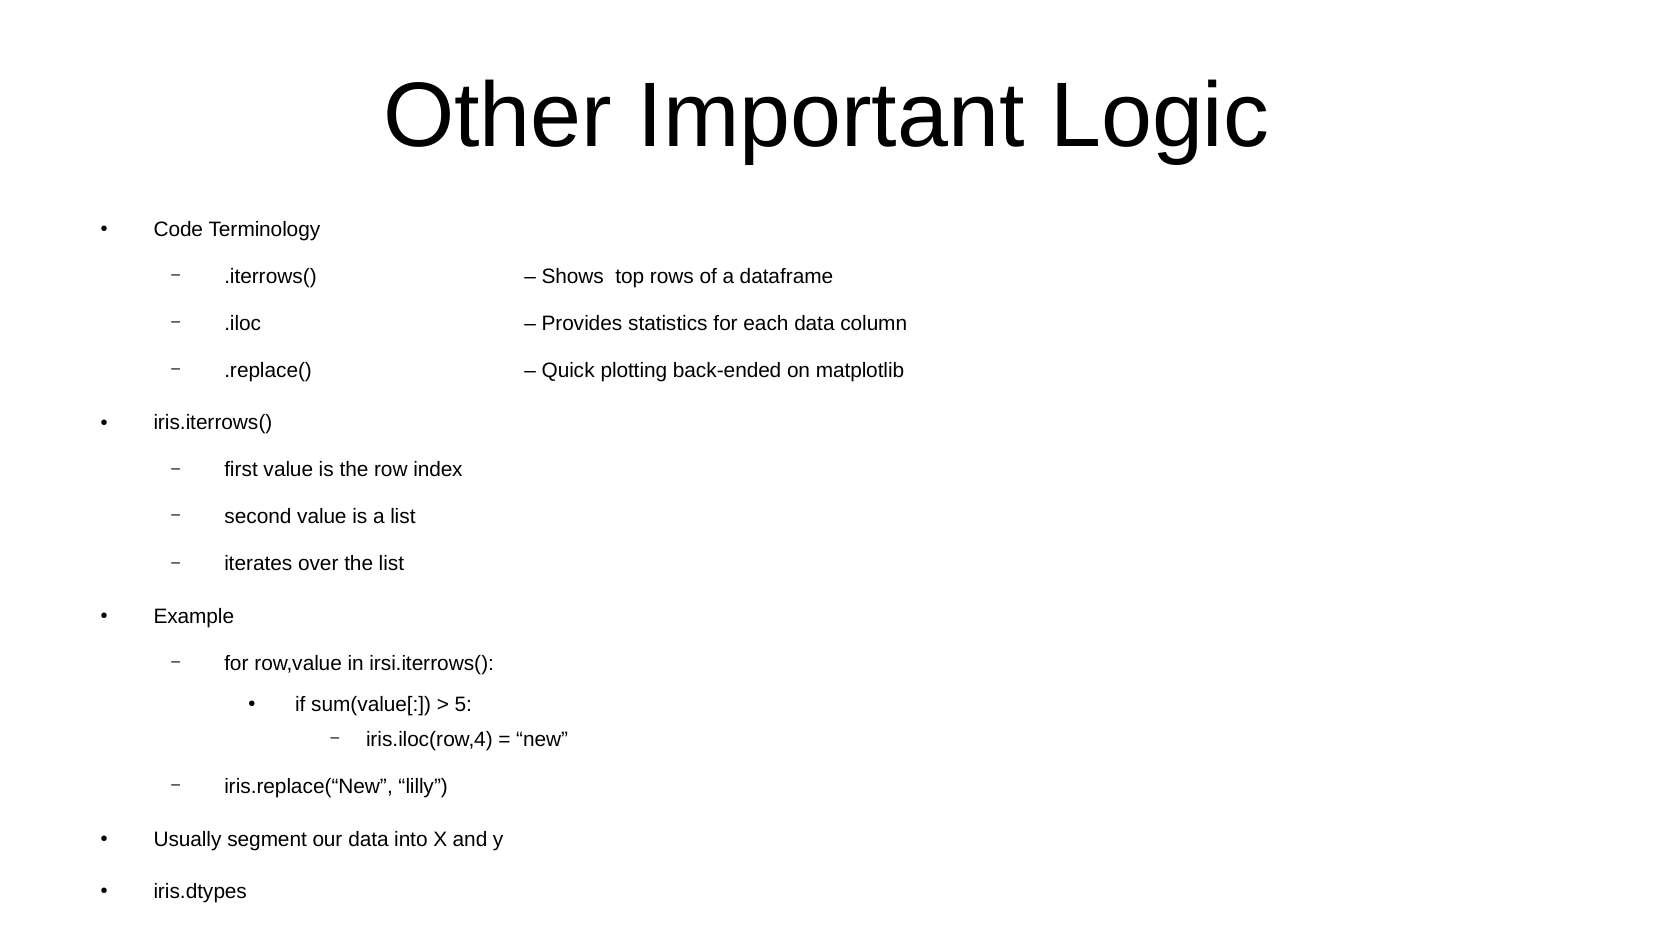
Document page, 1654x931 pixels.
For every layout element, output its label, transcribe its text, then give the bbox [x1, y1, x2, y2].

title Other Important Logic [82, 37, 1571, 193]
list Code Terminology .iterrows() – Shows top rows of a dataframe .iloc – Provides statistics for each data column .replace() – Quick plotting back-ended on matplotlib iris.iterrows() first value is the row index second value is a list iterates over the list Example for row,value in irsi.iterrows(): if sum(value[:]) > 5: iris.iloc(row,4) = “new” iris.replace(“New”, “lilly”) Usually segment our data into X and y iris.dtypes [82, 217, 1636, 916]
